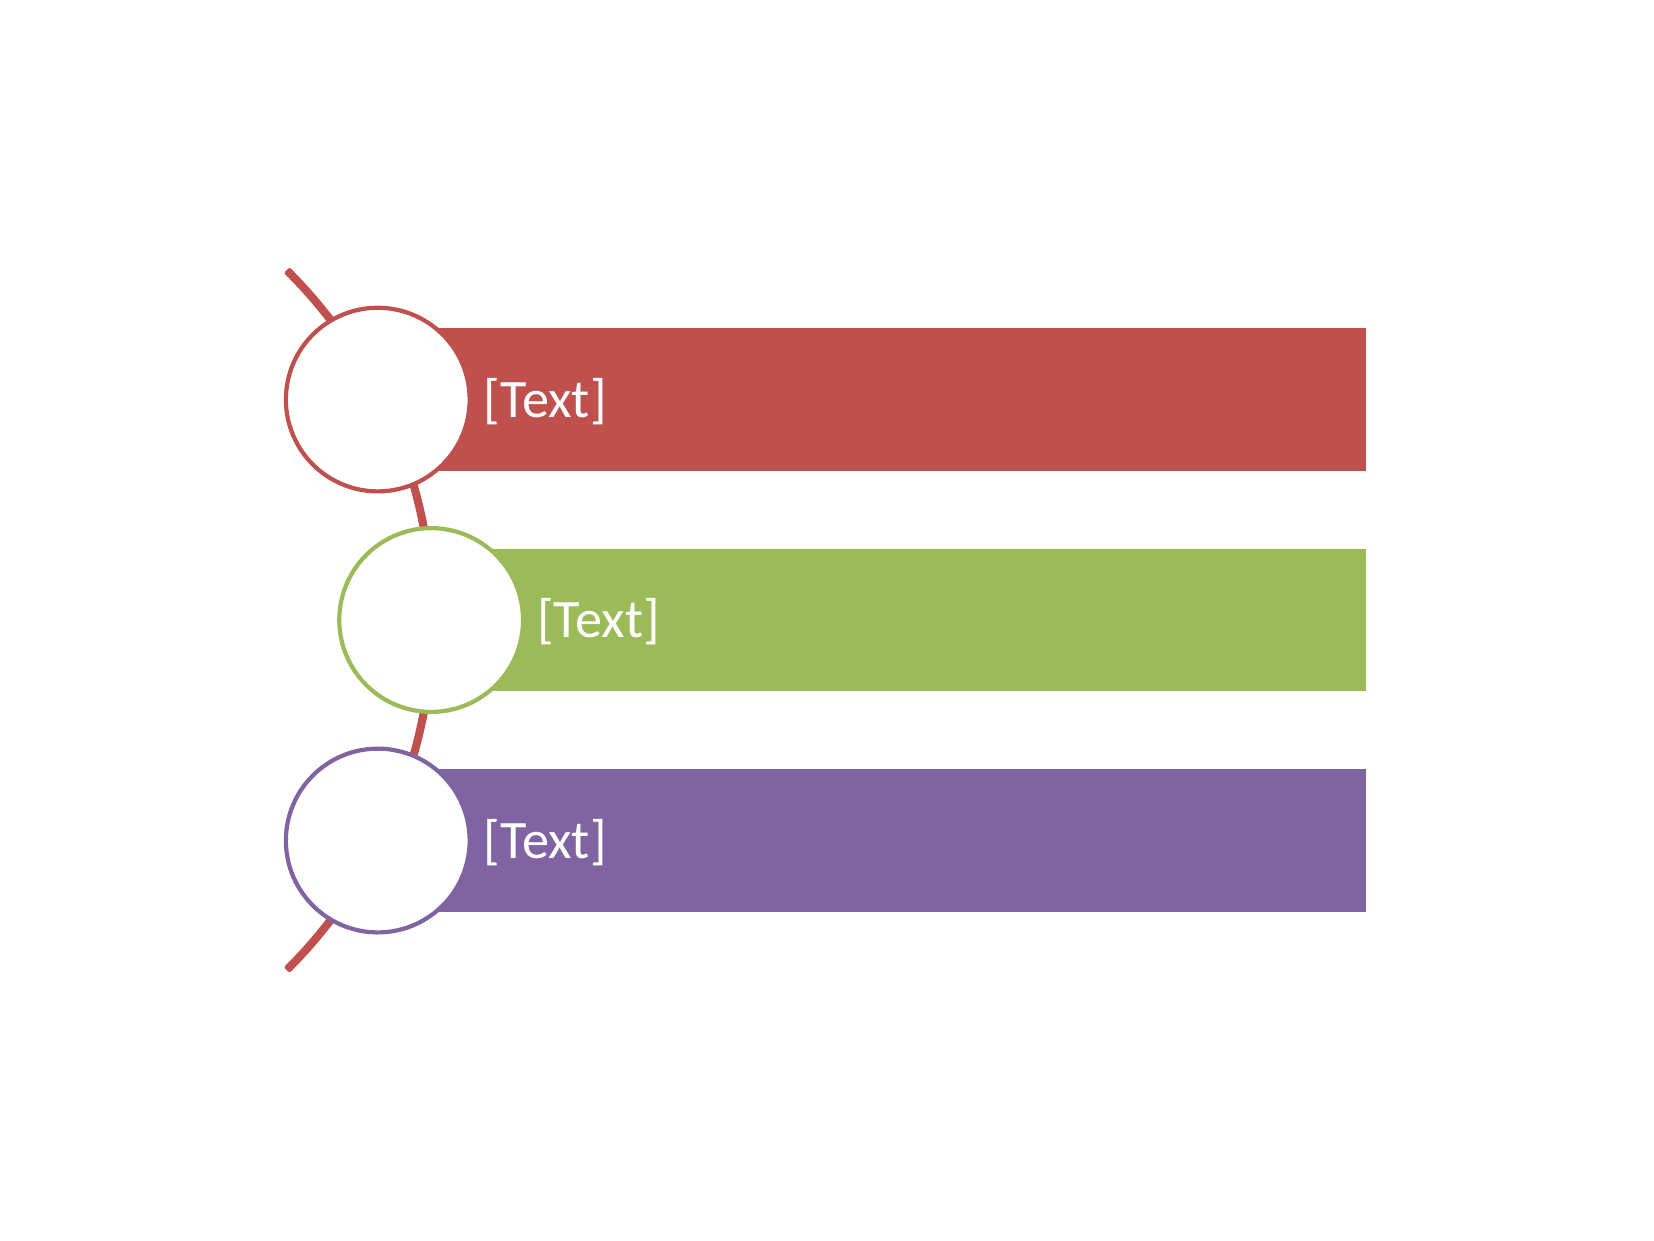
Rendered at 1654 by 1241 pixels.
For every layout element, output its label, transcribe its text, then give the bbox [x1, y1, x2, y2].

text_box [Text] [433, 767, 1369, 915]
text_box [285, 748, 470, 933]
text_box [Text] [433, 326, 1369, 474]
text_box [Text] [487, 546, 1369, 694]
text_box [285, 307, 470, 492]
text_box [339, 528, 524, 712]
